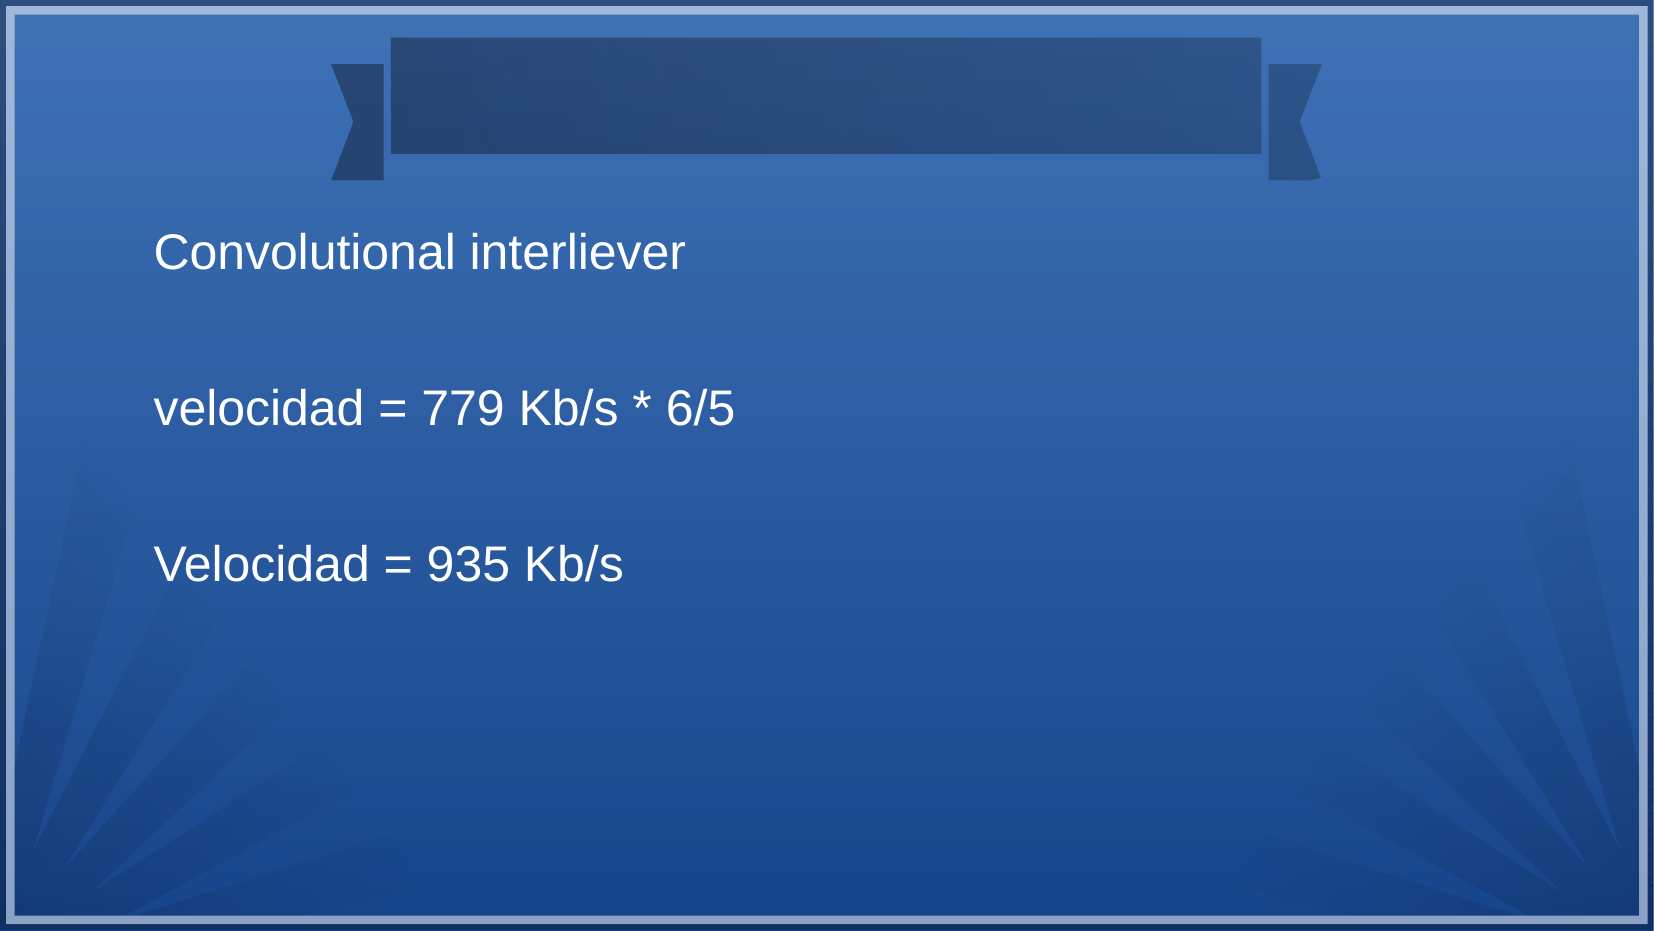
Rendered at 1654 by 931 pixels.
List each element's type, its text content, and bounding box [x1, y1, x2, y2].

list Convolutional interliever velocidad = 779 Kb/s * 6/5 Velocidad = 935 Kb/s [82, 224, 1571, 848]
